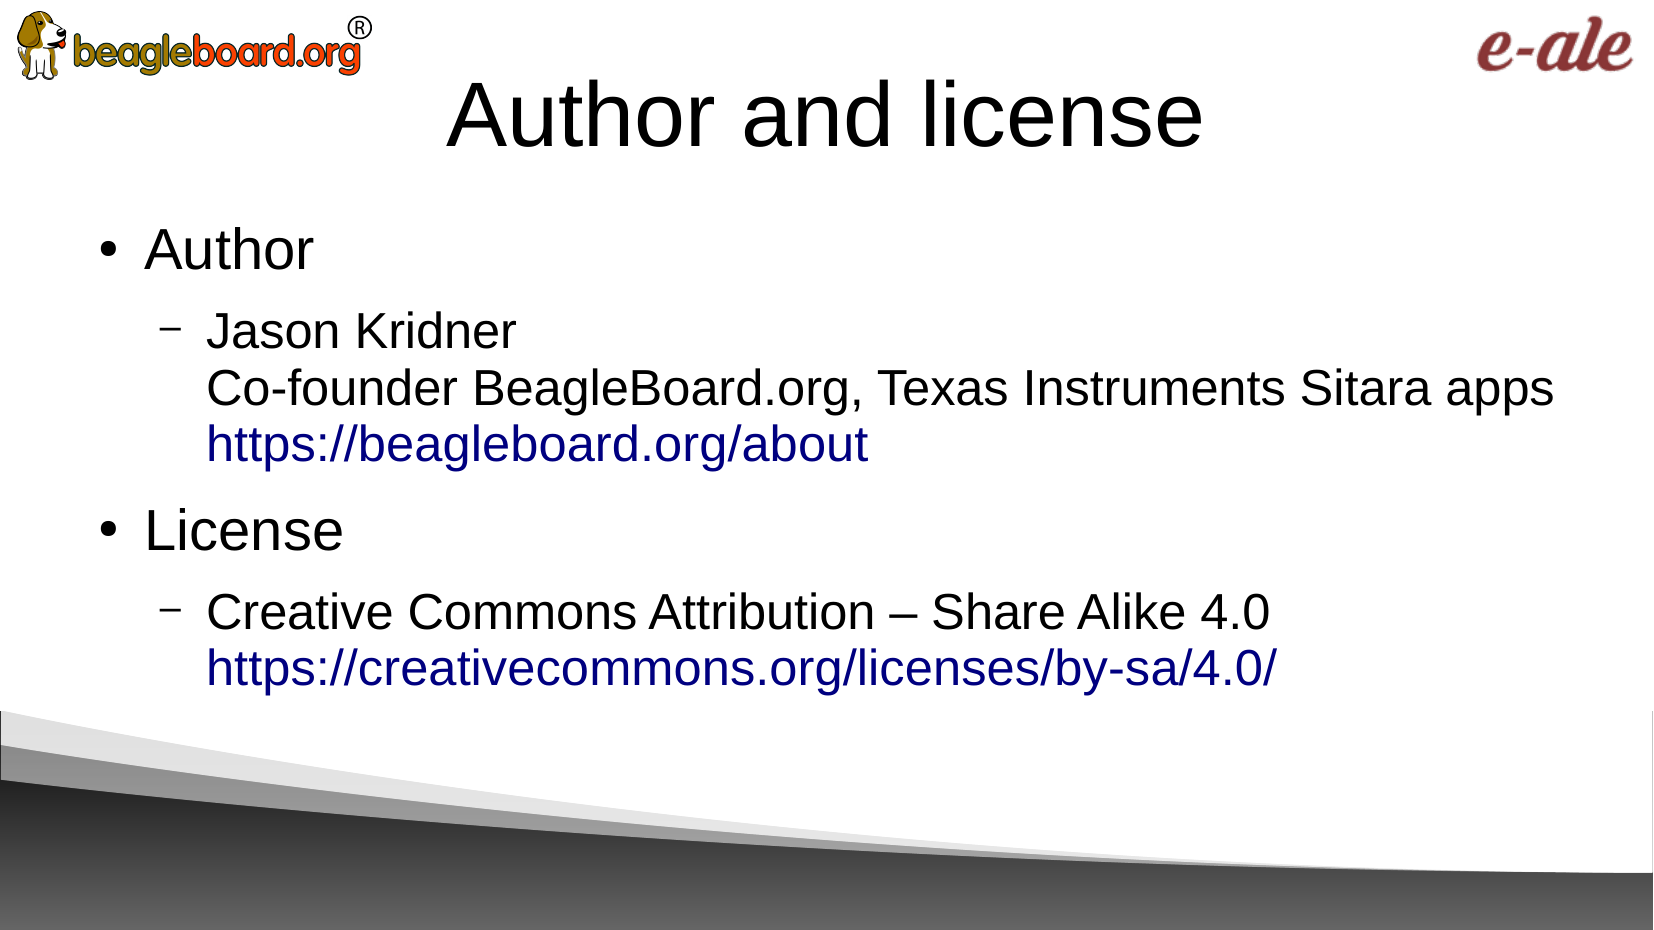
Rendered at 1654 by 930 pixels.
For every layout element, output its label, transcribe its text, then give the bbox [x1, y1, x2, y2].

picture [0, 708, 1653, 875]
list Author Jason Kridner Co-founder BeagleBoard.org, Texas Instruments Sitara apps https://beagleboard.org/about License Creative Commons Attribution – Share Alike 4.0 https://creativecommons.org/licenses/by-sa/4.0/ [82, 217, 1571, 757]
picture [1475, 14, 1636, 74]
picture [17, 11, 372, 80]
title Author and license [82, 37, 1571, 193]
